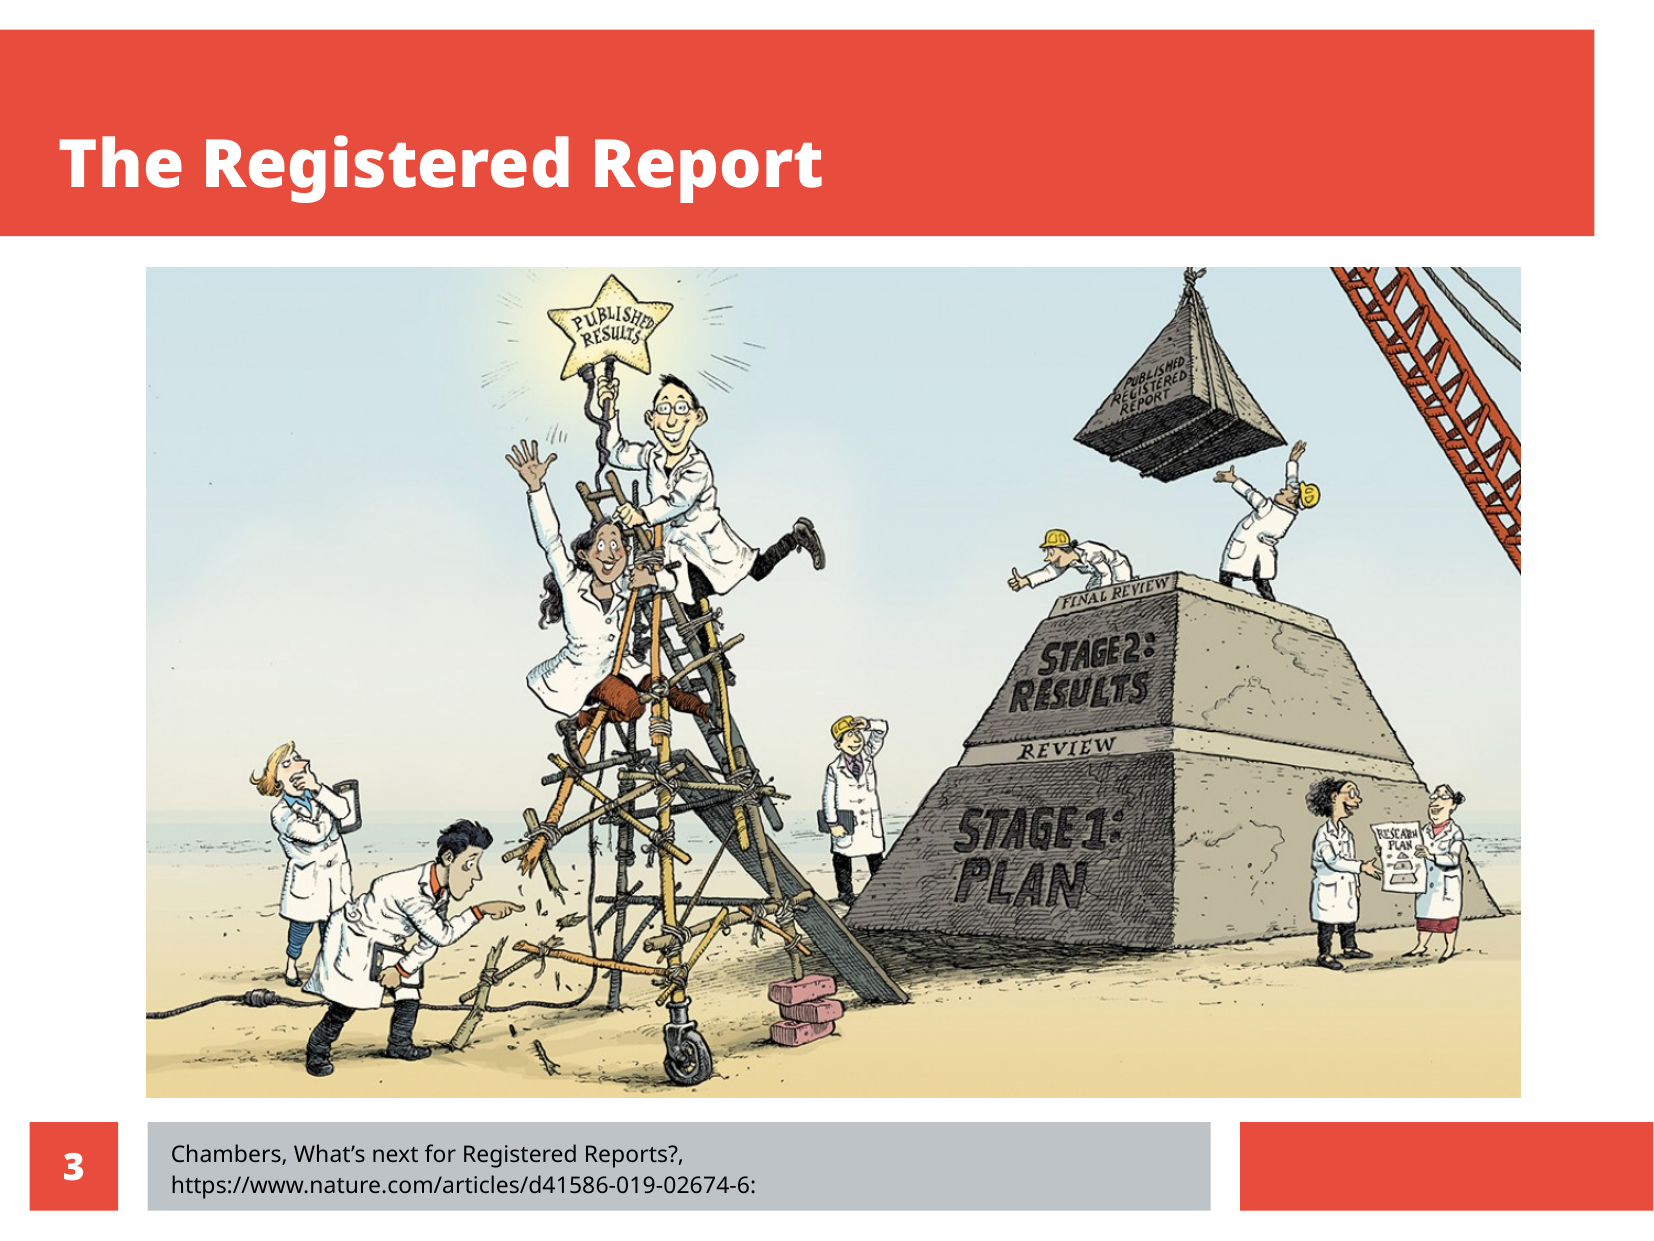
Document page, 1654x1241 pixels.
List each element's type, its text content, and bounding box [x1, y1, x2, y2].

title The Registered Report [59, 59, 1595, 207]
picture [146, 267, 1521, 1098]
text_box Chambers, What’s next for Registered Reports?, https://www.nature.com/articles/d41586-019-02674-6: [156, 1130, 815, 1200]
